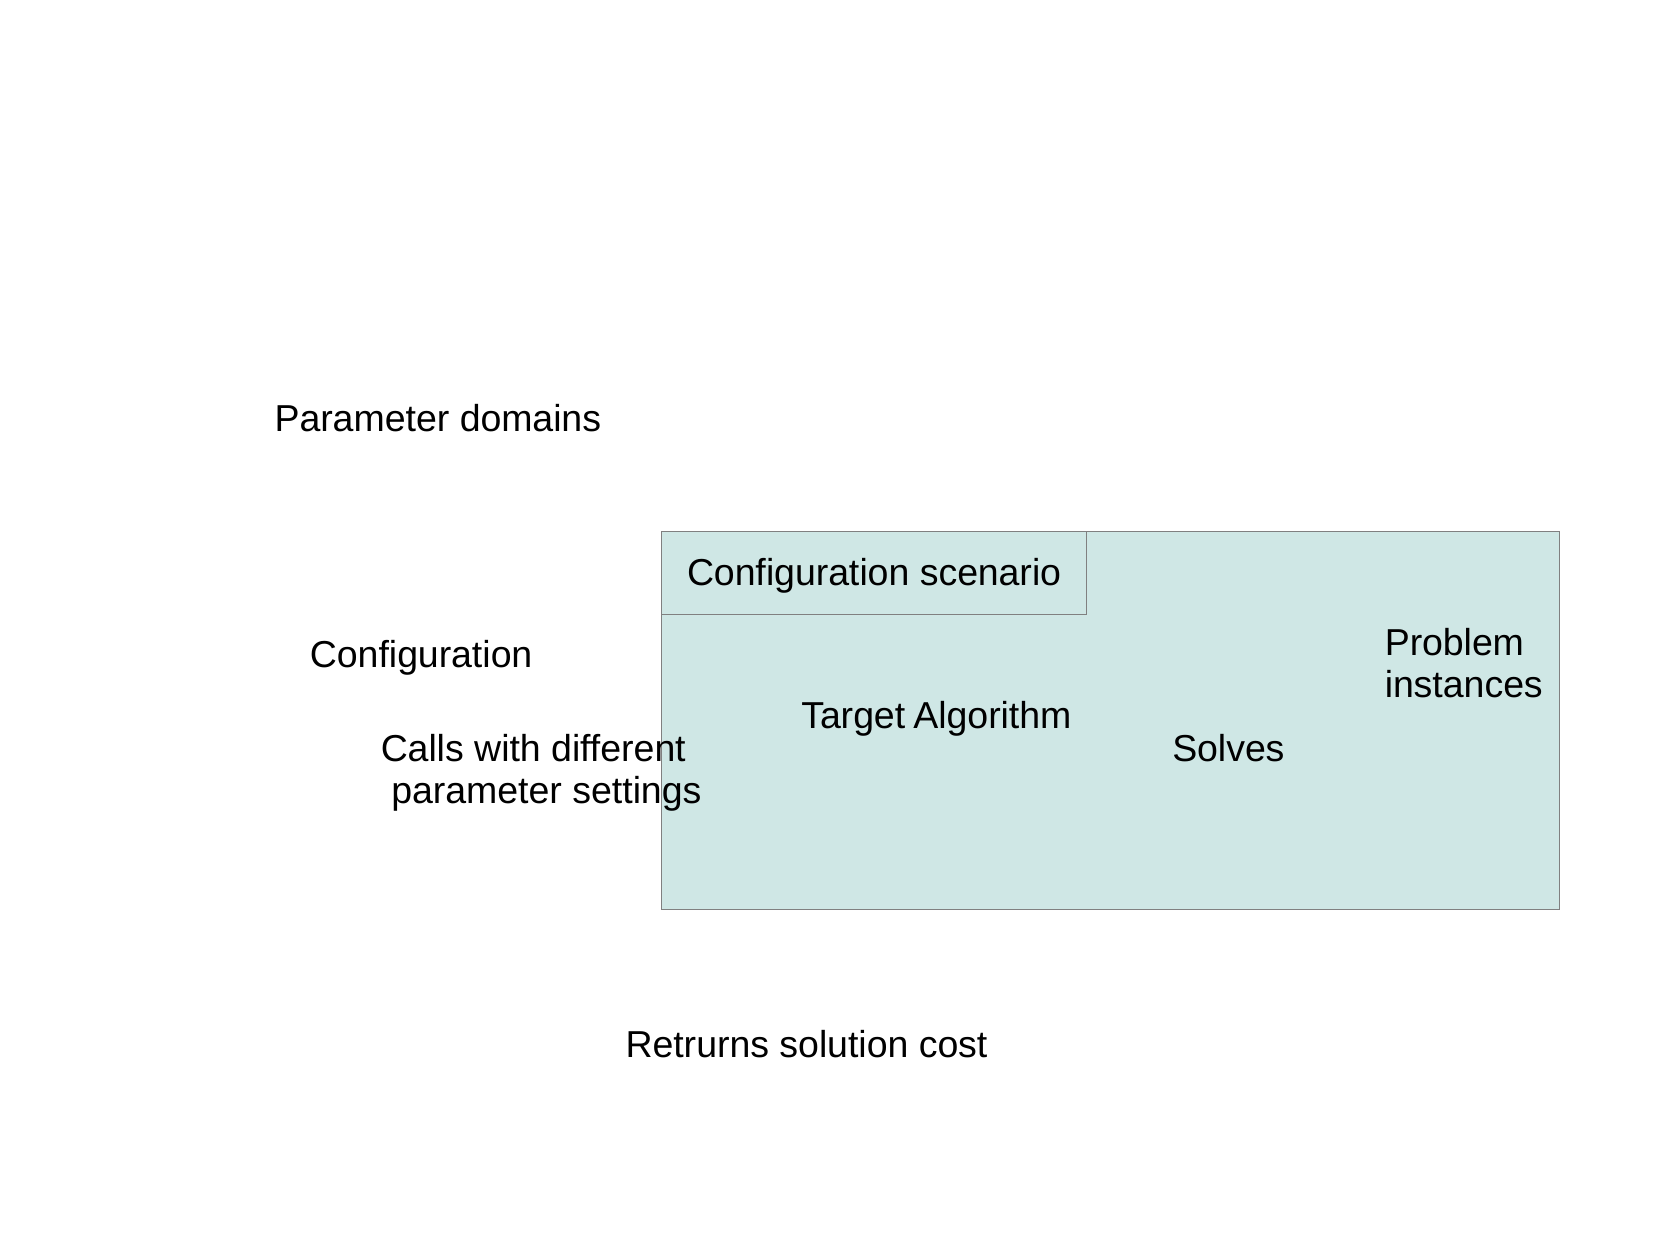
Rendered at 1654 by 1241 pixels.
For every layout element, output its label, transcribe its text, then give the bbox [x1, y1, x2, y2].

text_box [661, 531, 1560, 910]
text_box Parameter domains [259, 389, 617, 447]
text_box Configuration scenario [661, 531, 1087, 615]
text_box Problem instances [1370, 614, 1558, 713]
text_box Solves [1157, 720, 1300, 778]
text_box Configuration [295, 625, 548, 683]
text_box Calls with different parameter settings [366, 720, 717, 973]
text_box Target Algorithm [786, 687, 1087, 745]
text_box Retrurns solution cost [610, 1015, 1013, 1073]
